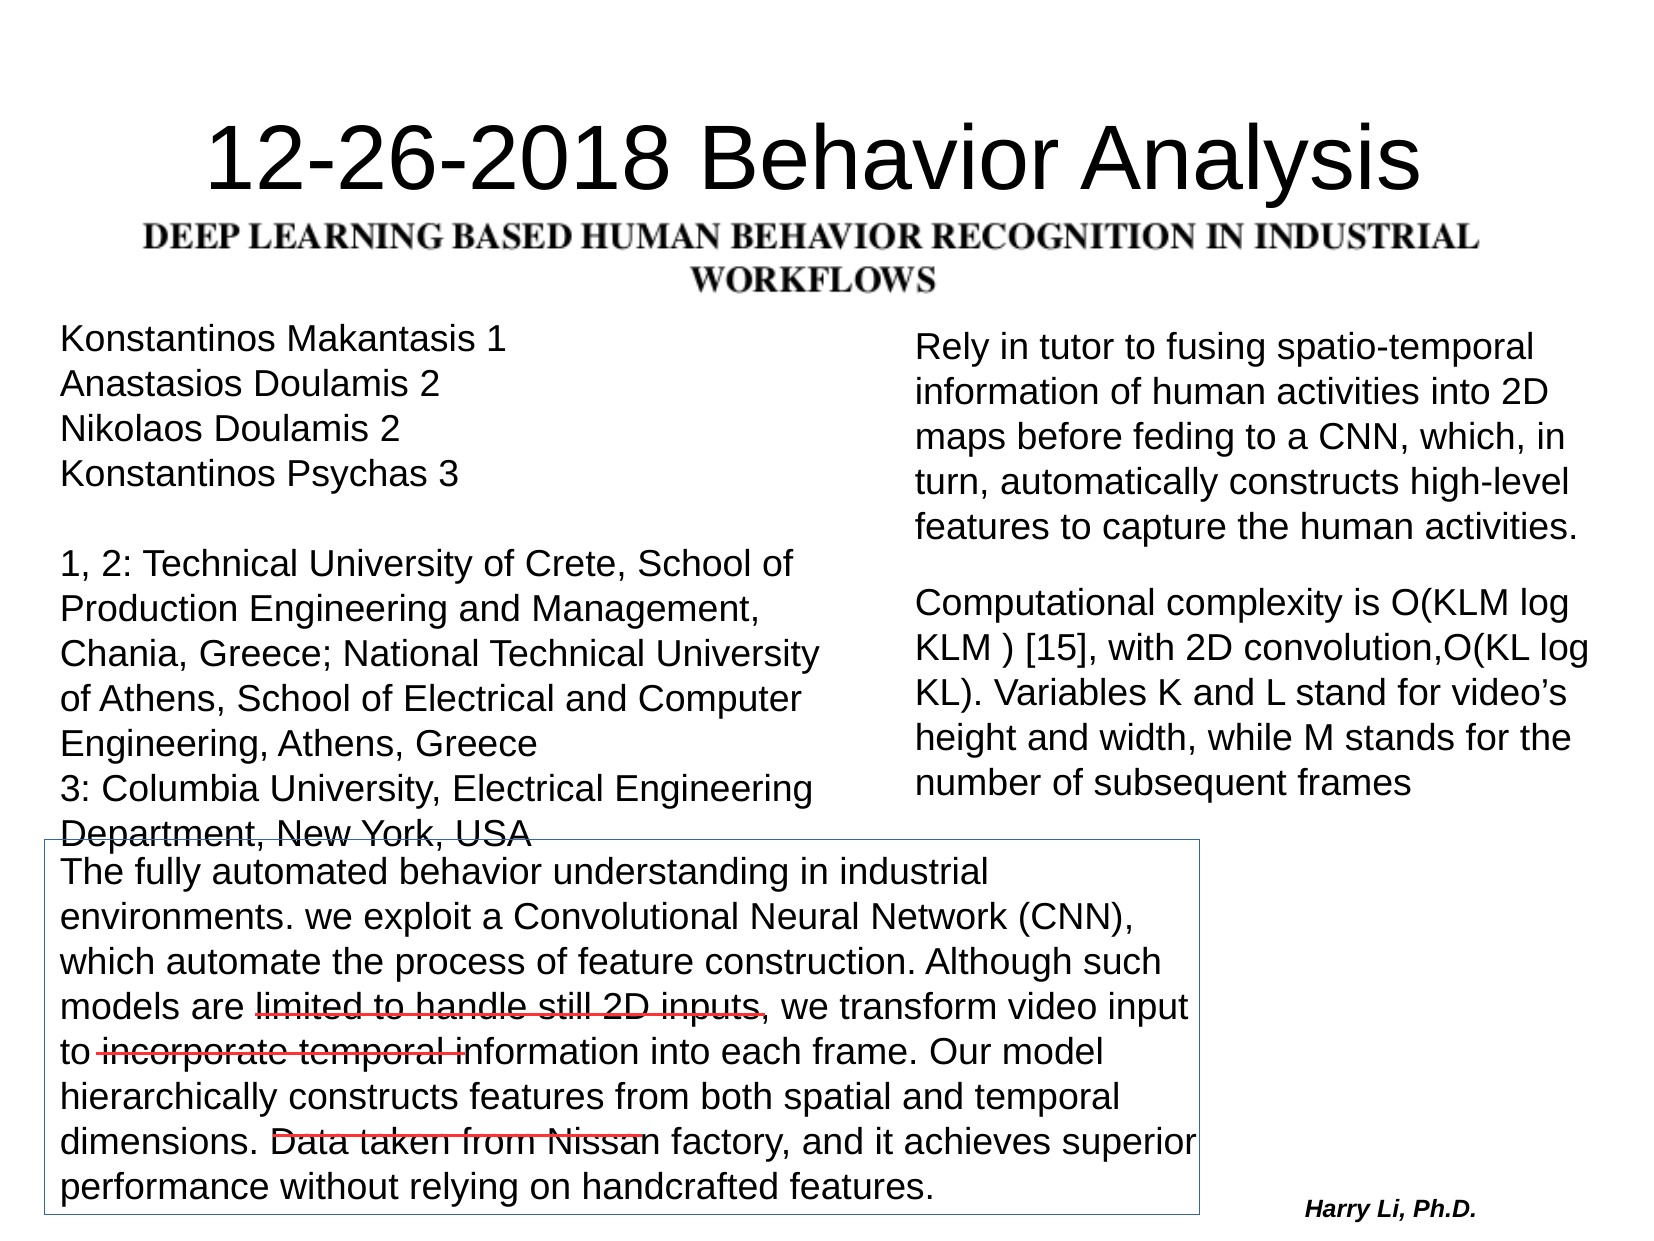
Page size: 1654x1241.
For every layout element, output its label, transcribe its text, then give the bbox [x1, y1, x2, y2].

text_box Harry Li, Ph.D. [1289, 1185, 1620, 1228]
text_box Rely in tutor to fusing spatio-temporal information of human activities into 2D maps before feding to a CNN, which, in turn, automatically constructs high-level features to capture the human activities. [899, 314, 1605, 540]
text_box Konstantinos Makantasis 1 Anastasios Doulamis 2 Nikolaos Doulamis 2 Konstantinos Psychas 3 1, 2: Technical University of Crete, School of Production Engineering and Management, Chania, Greece; National Technical University of Athens, School of Electrical and Computer Engineering, Athens, Greece 3: Columbia University, Electrical Engineering Department, New York, USA [44, 306, 840, 825]
picture [136, 209, 1485, 303]
text_box Computational complexity is O(KLM log KLM ) [15], with 2D convolution,O(KL log KL). Variables K and L stand for video’s height and width, while M stands for the number of subsequent frames [899, 570, 1605, 795]
text_box 12-26-2018 Behavior Analysis [82, 49, 1571, 257]
text_box The fully automated behavior understanding in industrial environments. we exploit a Convolutional Neural Network (CNN), which automate the process of feature construction. Although such models are limited to handle still 2D inputs, we transform video input to incorporate temporal information into each frame. Our model hierarchically constructs features from both spatial and temporal dimensions. Data taken from Nissan factory, and it achieves superior performance without relying on handcrafted features. [45, 840, 1199, 1191]
